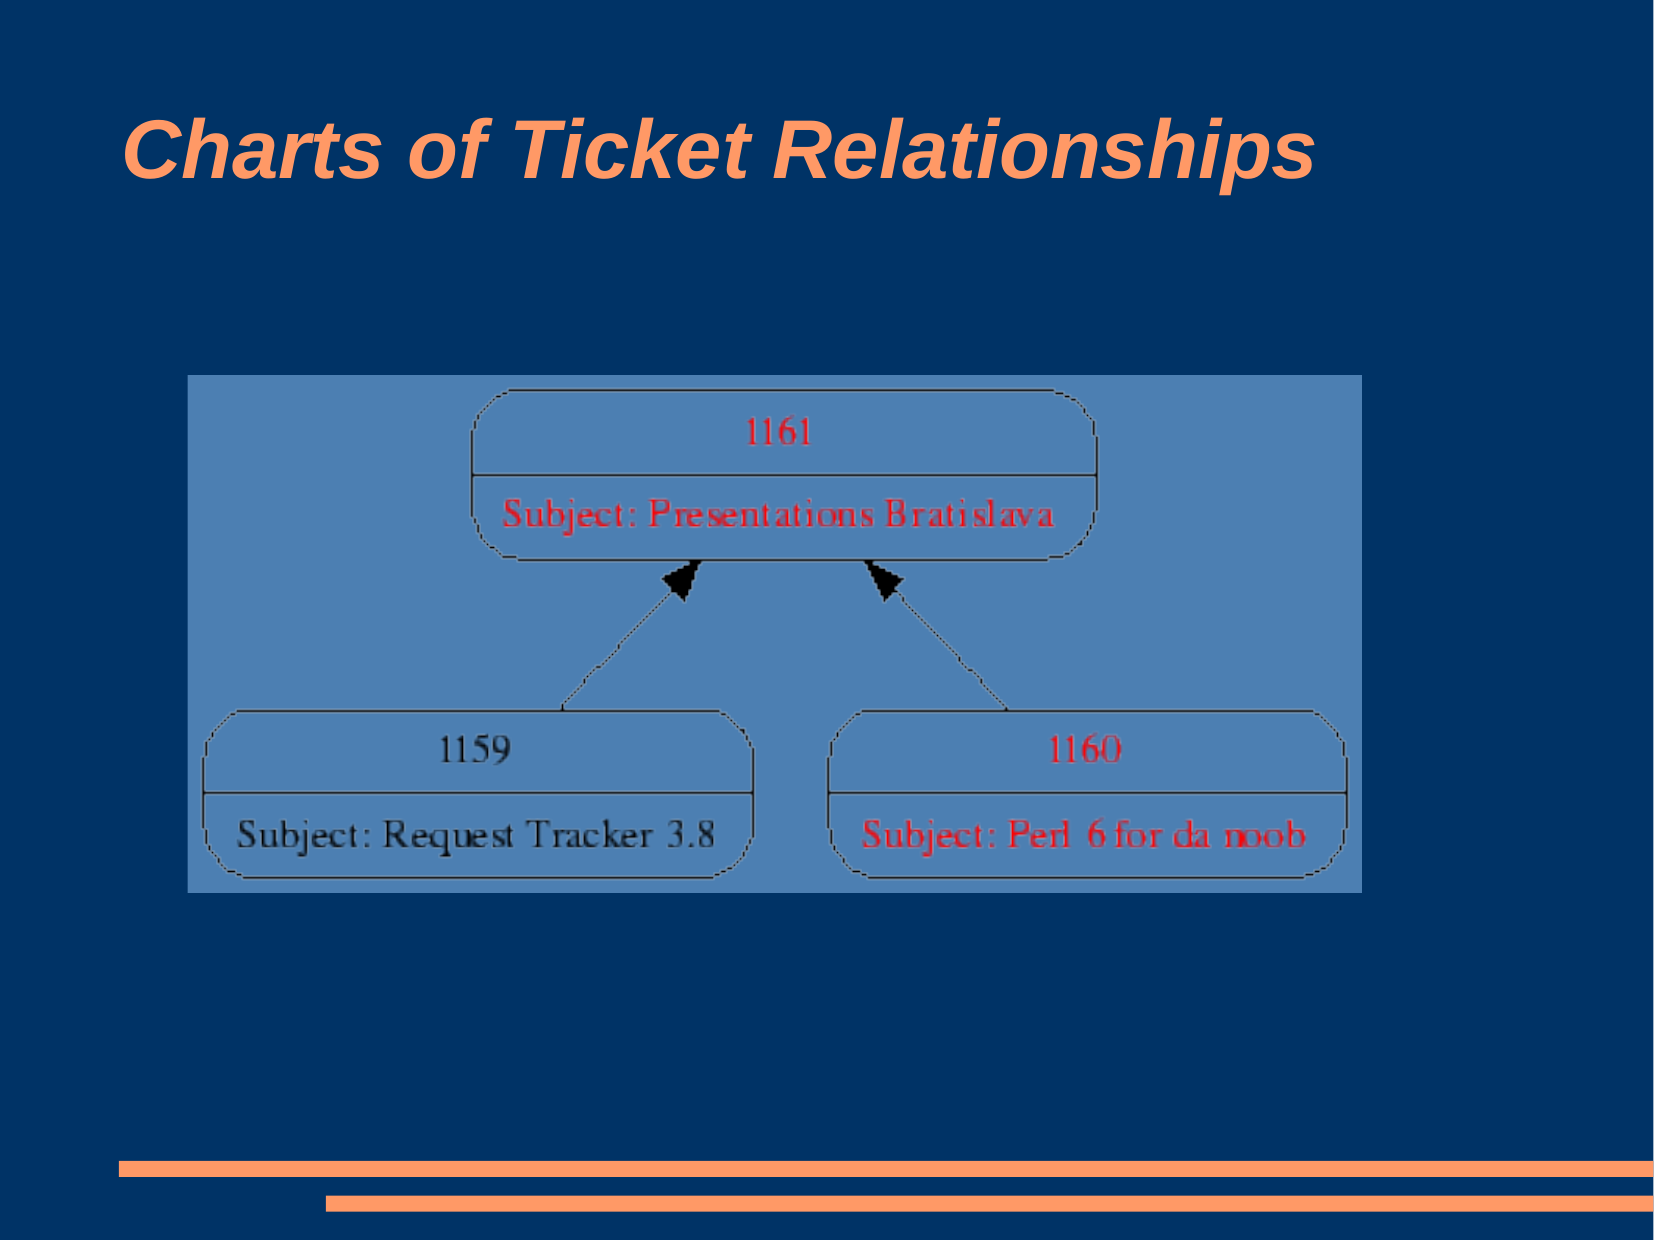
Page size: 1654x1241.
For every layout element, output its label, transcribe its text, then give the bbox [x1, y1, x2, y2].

title Charts of Ticket Relationships [121, 46, 1534, 254]
picture [187, 374, 1362, 893]
